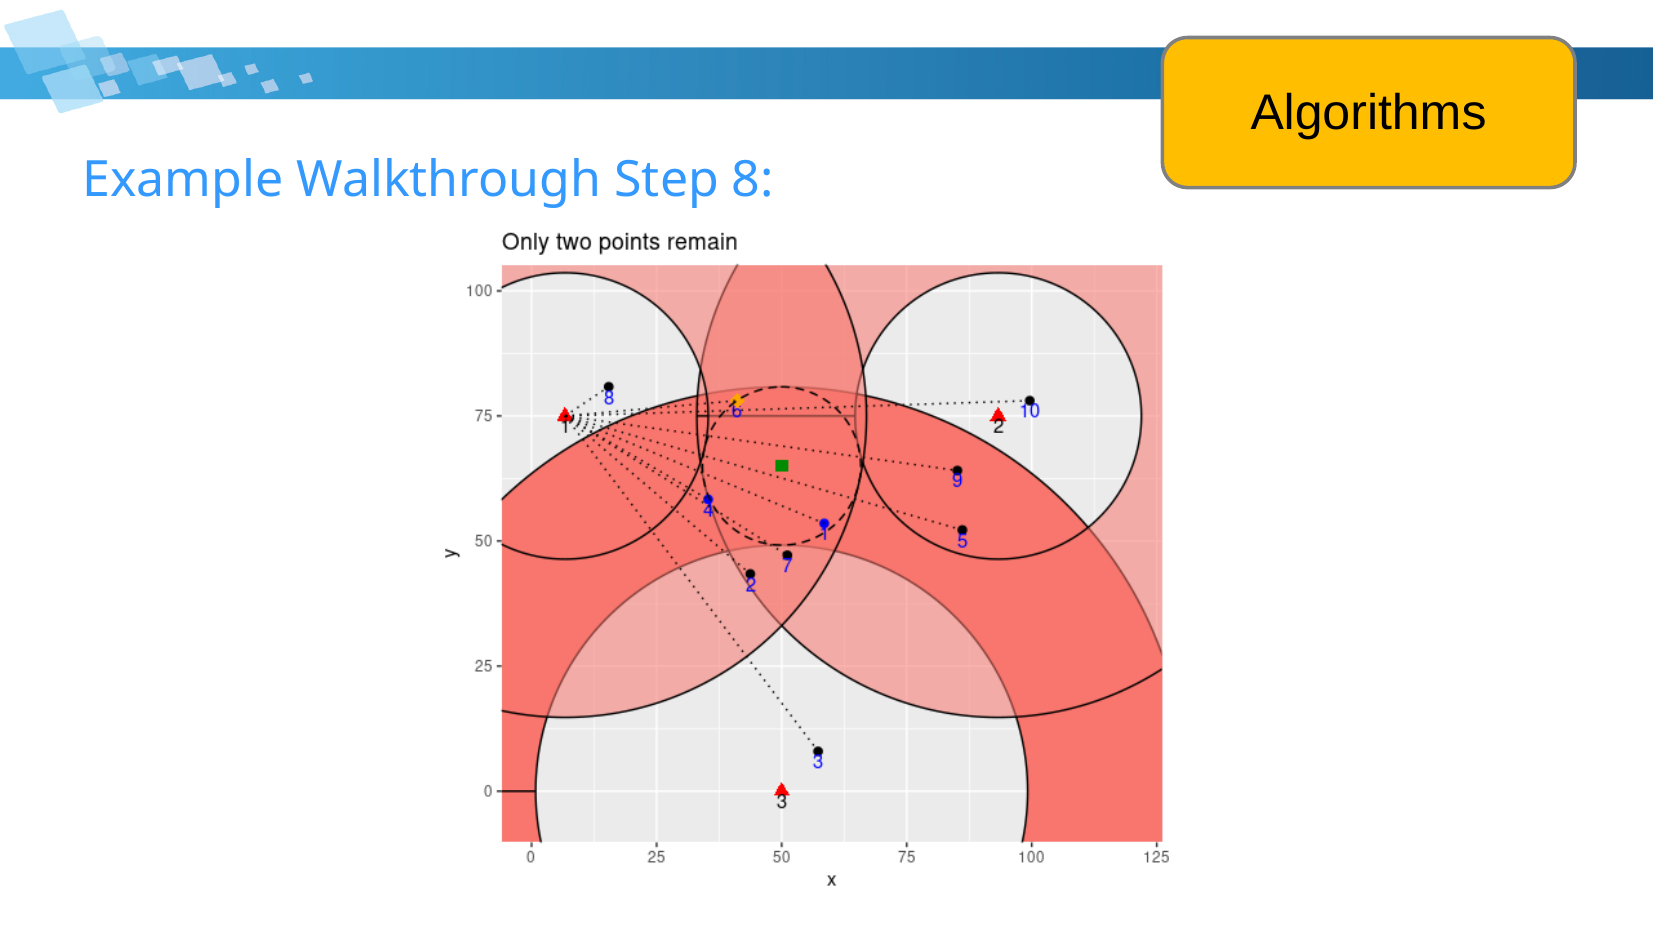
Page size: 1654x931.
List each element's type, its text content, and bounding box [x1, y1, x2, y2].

title Example Walkthrough Step 8: [82, 99, 1571, 255]
text_box Algorithms [1162, 37, 1576, 188]
picture [0, 0, 1653, 929]
